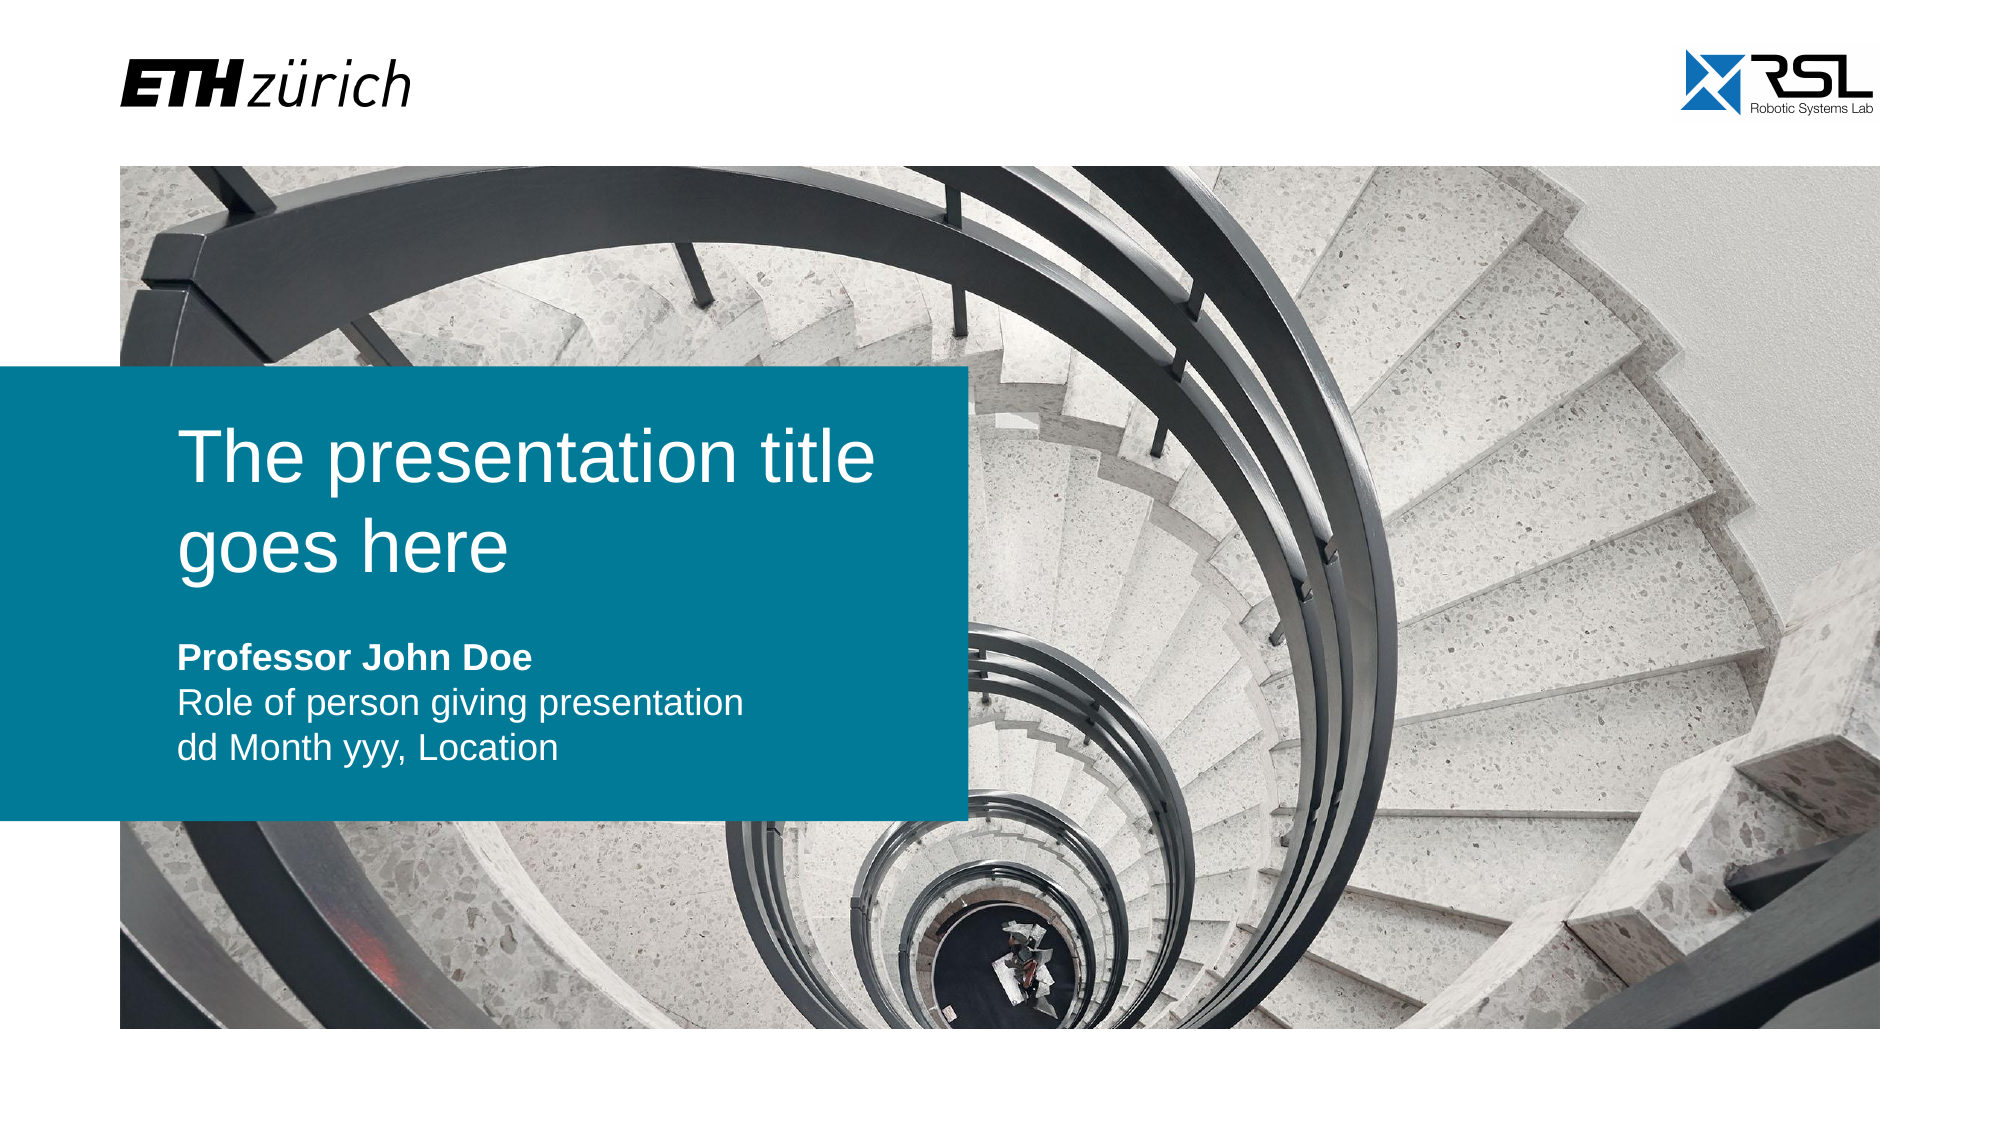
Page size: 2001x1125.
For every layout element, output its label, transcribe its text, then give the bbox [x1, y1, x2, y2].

title The presentation title goes here [0, 366, 969, 822]
picture [120, 166, 1880, 1029]
picture [120, 59, 410, 107]
picture [1673, 42, 1880, 124]
list Professor John Doe Role of person giving presentation dd Month yyy, Location [176, 633, 945, 799]
